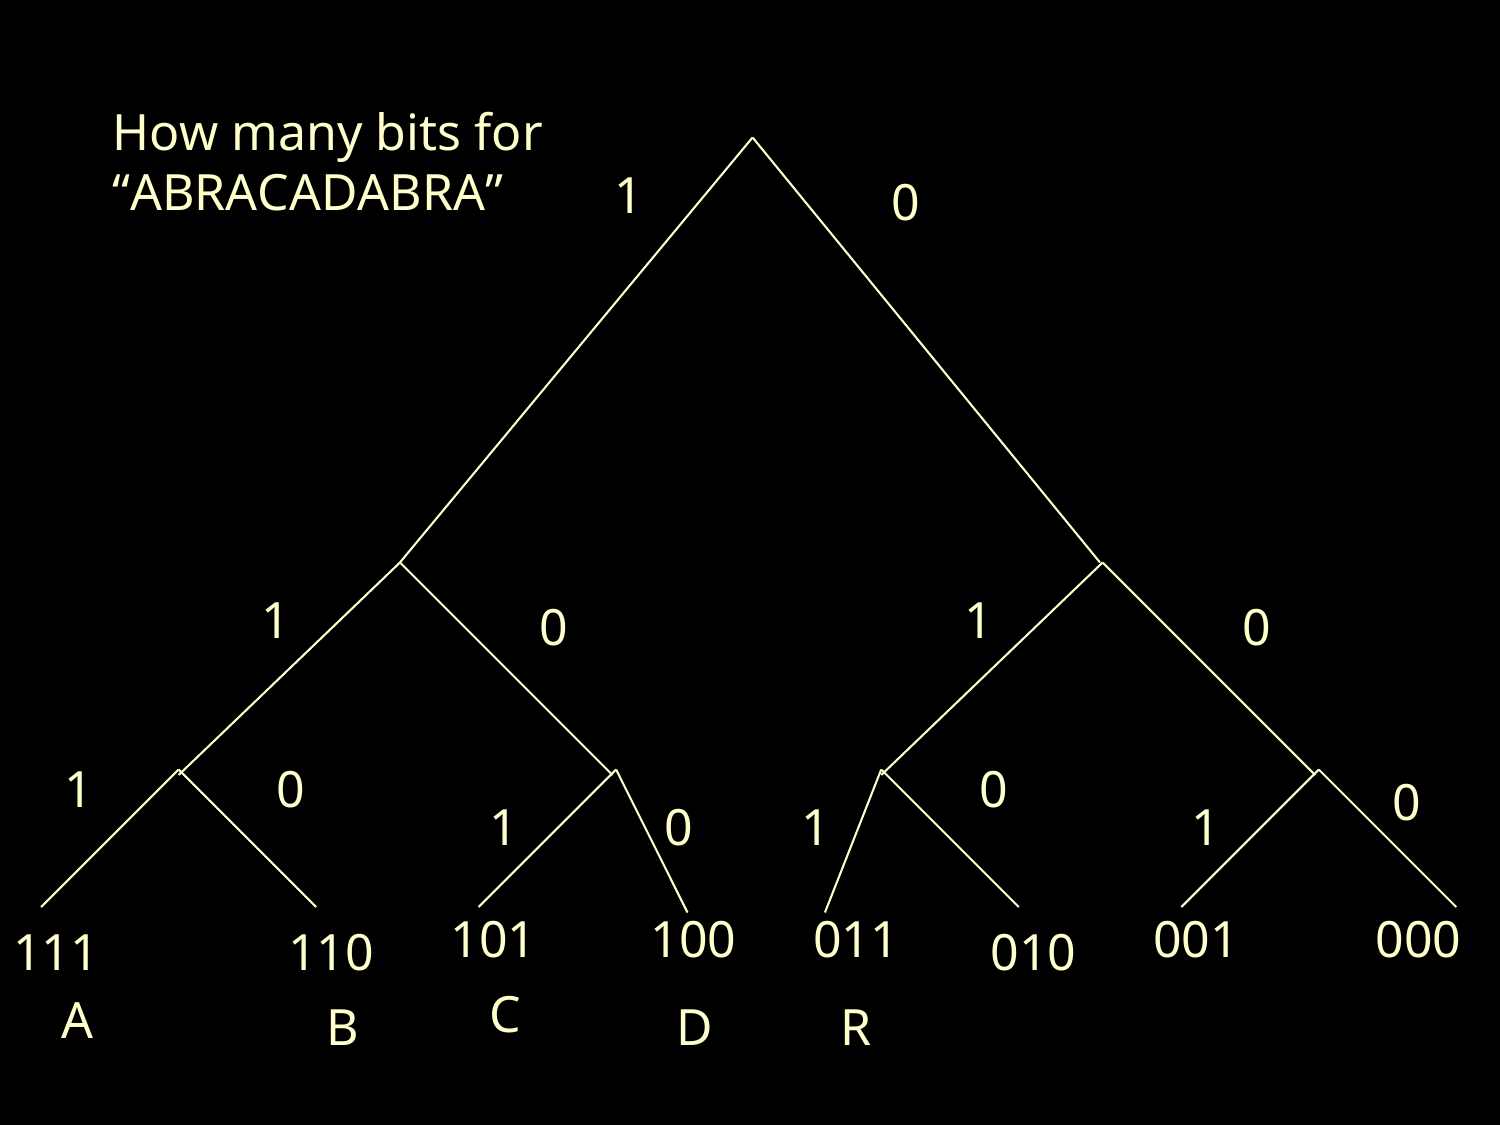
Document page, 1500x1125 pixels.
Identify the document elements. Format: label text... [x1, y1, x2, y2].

text_box 101 [436, 899, 552, 976]
text_box 0 [649, 787, 708, 863]
text_box 1 [599, 155, 658, 231]
text_box 0 [1227, 587, 1286, 663]
text_box C [474, 974, 536, 1051]
text_box 010 [976, 912, 1092, 988]
text_box 0 [524, 587, 583, 663]
text_box 0 [877, 162, 936, 238]
text_box 1 [787, 787, 846, 863]
text_box 0 [262, 749, 321, 826]
text_box 011 [798, 899, 914, 976]
text_box 110 [273, 912, 389, 988]
text_box 001 [1138, 899, 1254, 976]
text_box 1 [474, 787, 533, 863]
text_box 1 [247, 580, 306, 656]
text_box 1 [1177, 787, 1236, 863]
text_box B [311, 987, 374, 1063]
text_box A [46, 980, 109, 1056]
text_box 1 [49, 749, 108, 826]
text_box 000 [1361, 899, 1477, 976]
text_box 1 [949, 580, 1008, 656]
text_box R [825, 987, 886, 1063]
text_box 0 [964, 749, 1023, 826]
text_box 111 [0, 912, 114, 988]
text_box How many bits for “ABRACADABRA” [97, 92, 558, 229]
text_box 100 [636, 899, 752, 976]
text_box 0 [1377, 762, 1436, 838]
text_box D [661, 987, 728, 1063]
